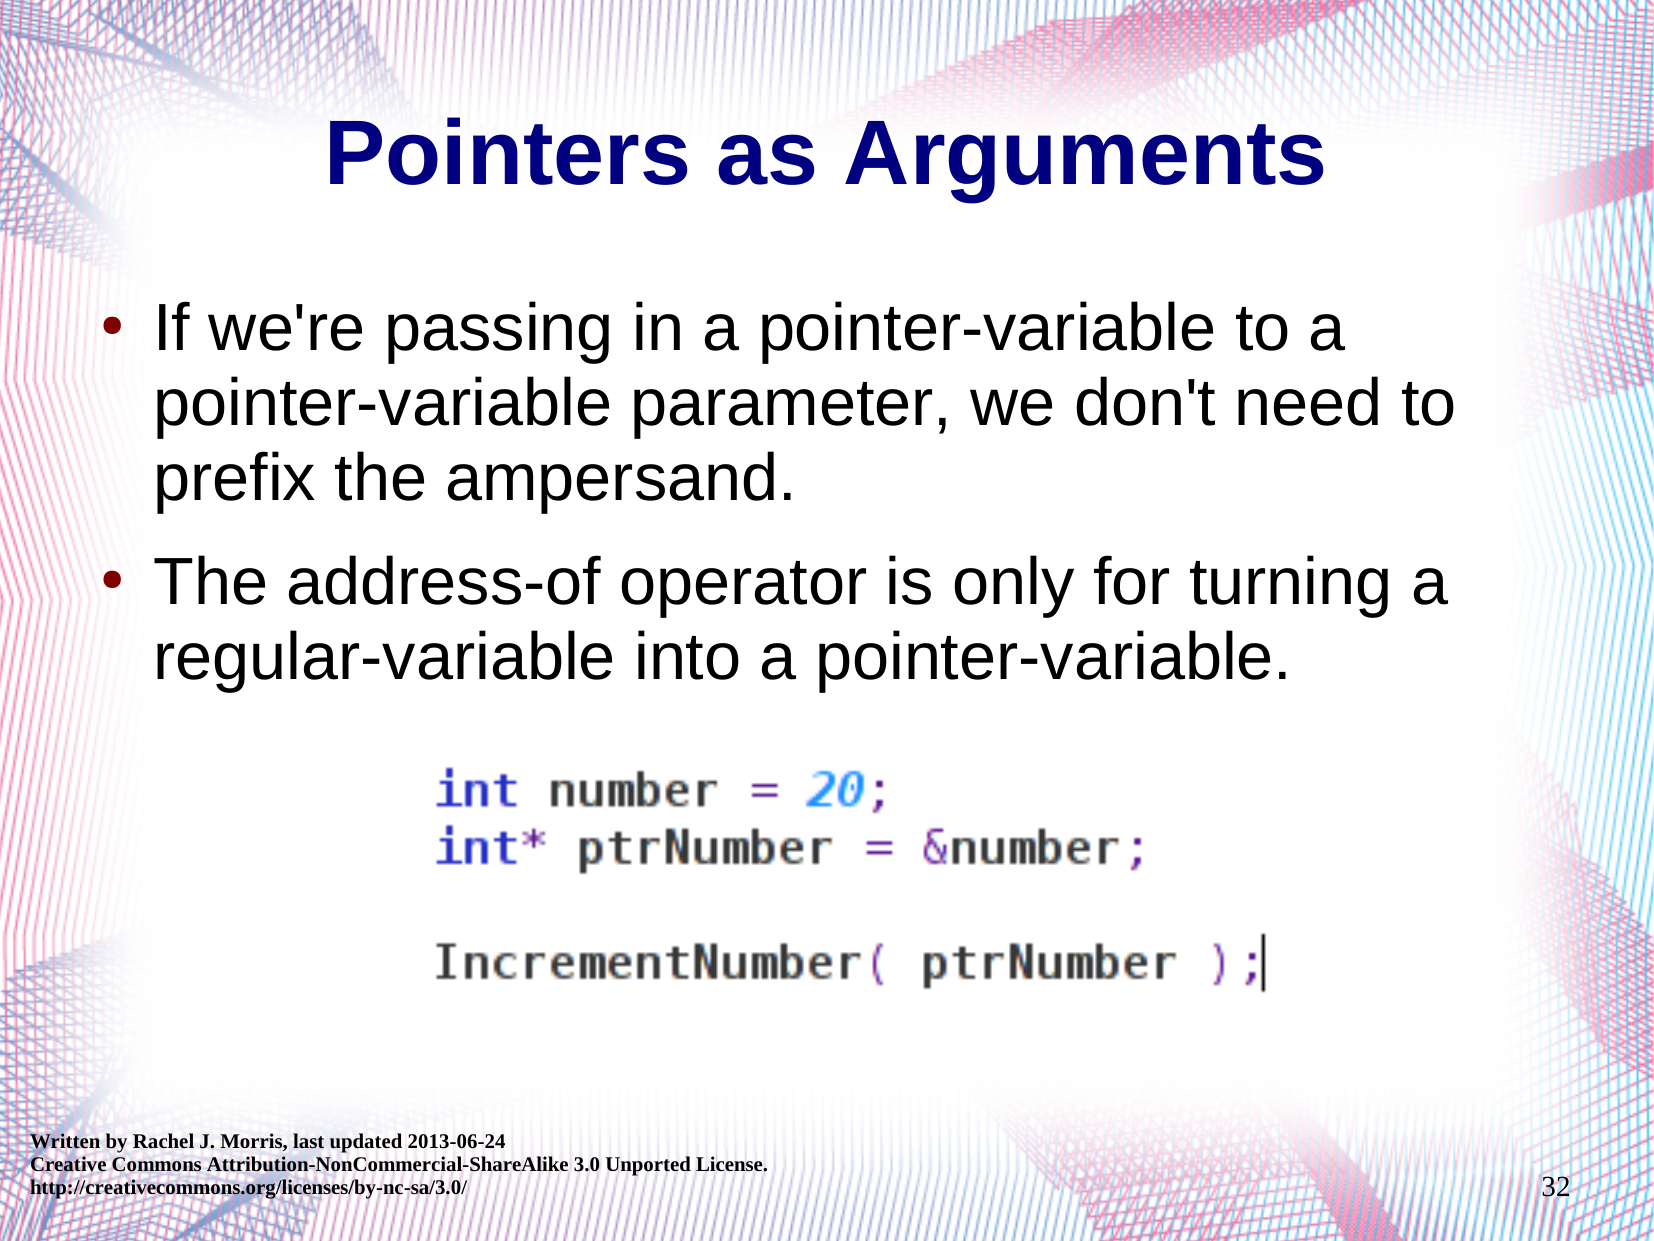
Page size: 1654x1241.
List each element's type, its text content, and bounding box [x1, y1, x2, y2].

list If we're passing in a pointer-variable to a pointer-variable parameter, we don't need to prefix the ampersand. The address-of operator is only for turning a regular-variable into a pointer-variable. [82, 290, 1571, 1010]
title Pointers as Arguments [82, 49, 1571, 257]
picture [0, 0, 1654, 1241]
